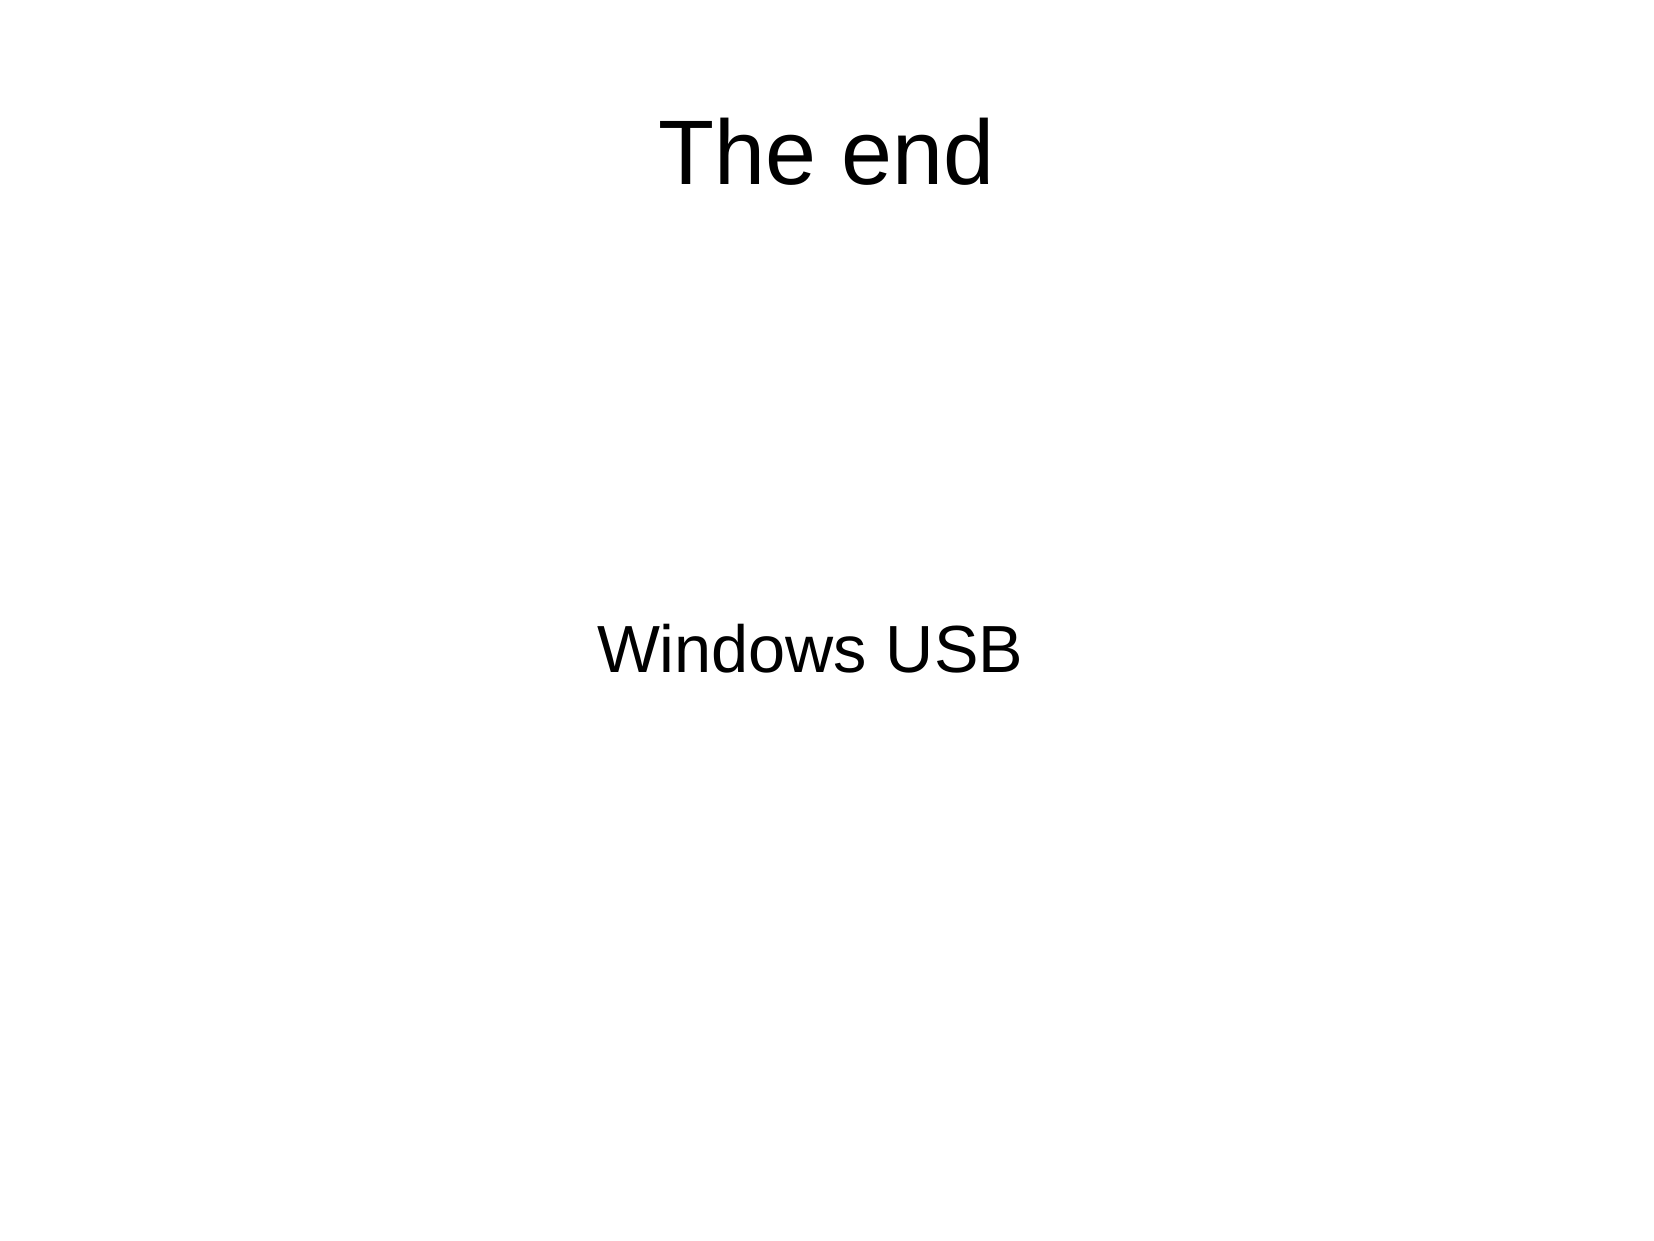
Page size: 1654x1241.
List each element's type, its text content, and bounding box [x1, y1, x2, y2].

title The end [82, 49, 1571, 257]
subtitle Windows USB [82, 290, 1538, 1010]
